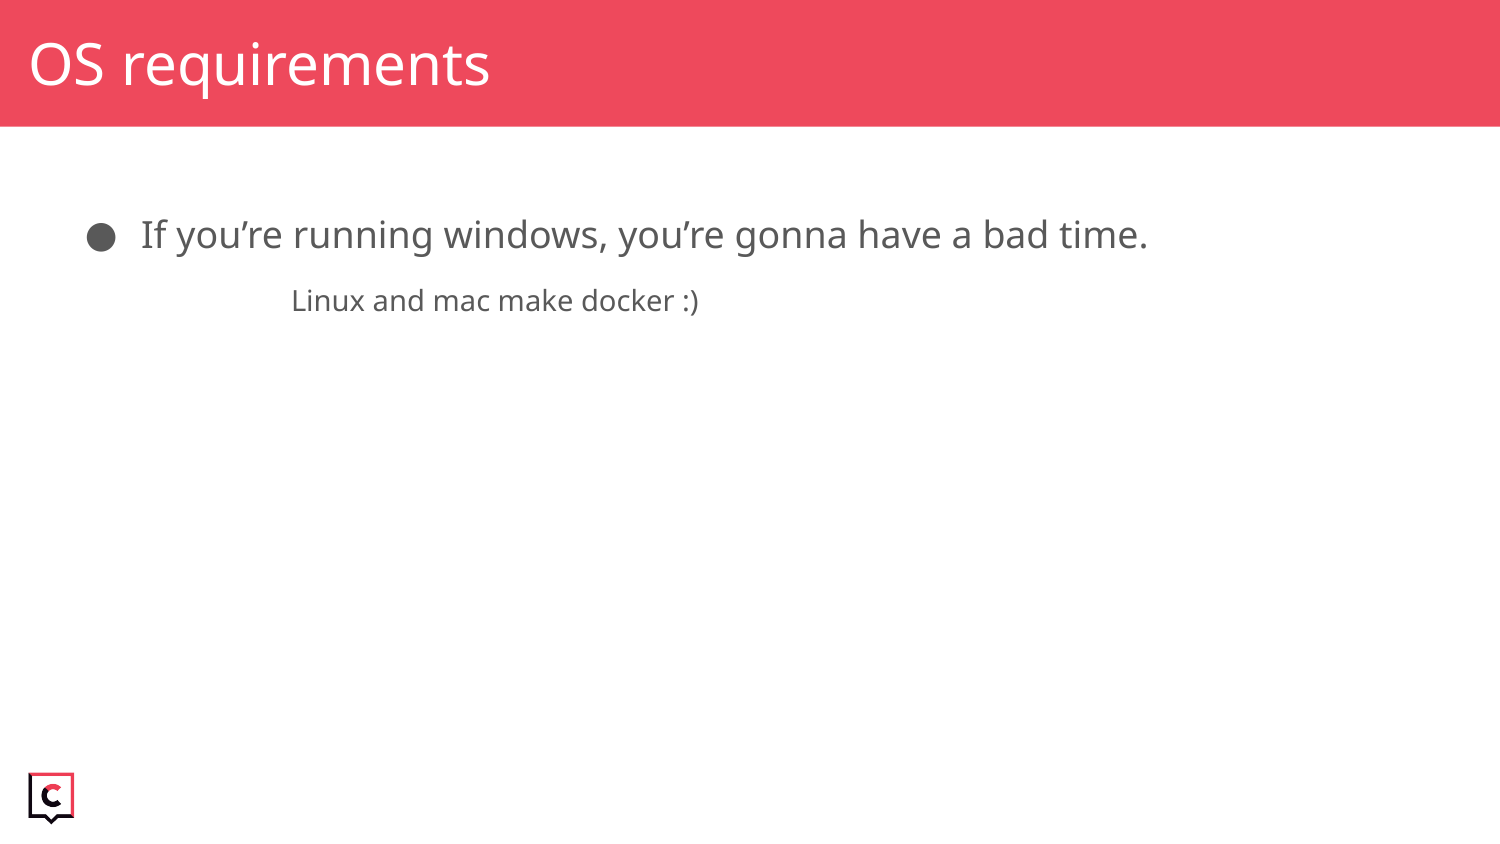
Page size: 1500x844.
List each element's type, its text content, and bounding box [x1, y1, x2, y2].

list If you’re running windows, you’re gonna have a bad time. Linux and mac make docker :) [51, 189, 1449, 750]
title OS requirements [13, 12, 1412, 107]
picture [19, 764, 82, 830]
